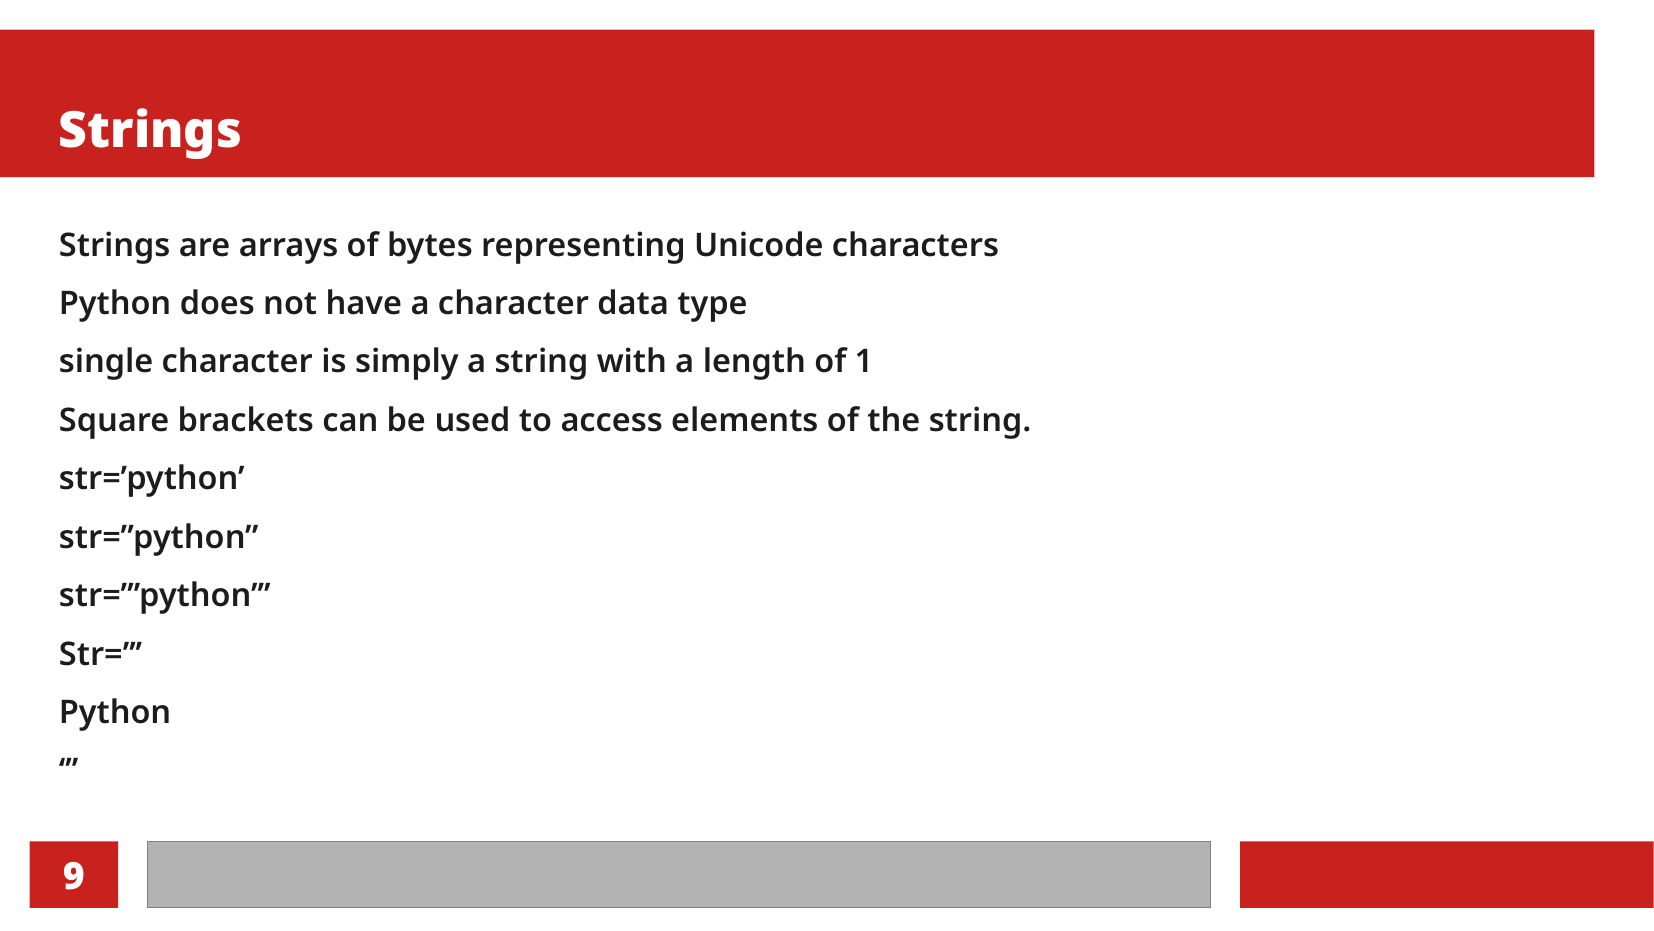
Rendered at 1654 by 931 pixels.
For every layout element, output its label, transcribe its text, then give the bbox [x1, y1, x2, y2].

title Strings [59, 44, 1595, 163]
list Strings are arrays of bytes representing Unicode characters Python does not have a character data type single character is simply a string with a length of 1 Square brackets can be used to access elements of the string. str=’python’ str=”python” str=’’’python’’’ Str=’’’ Python ‘’’ [59, 221, 1565, 798]
